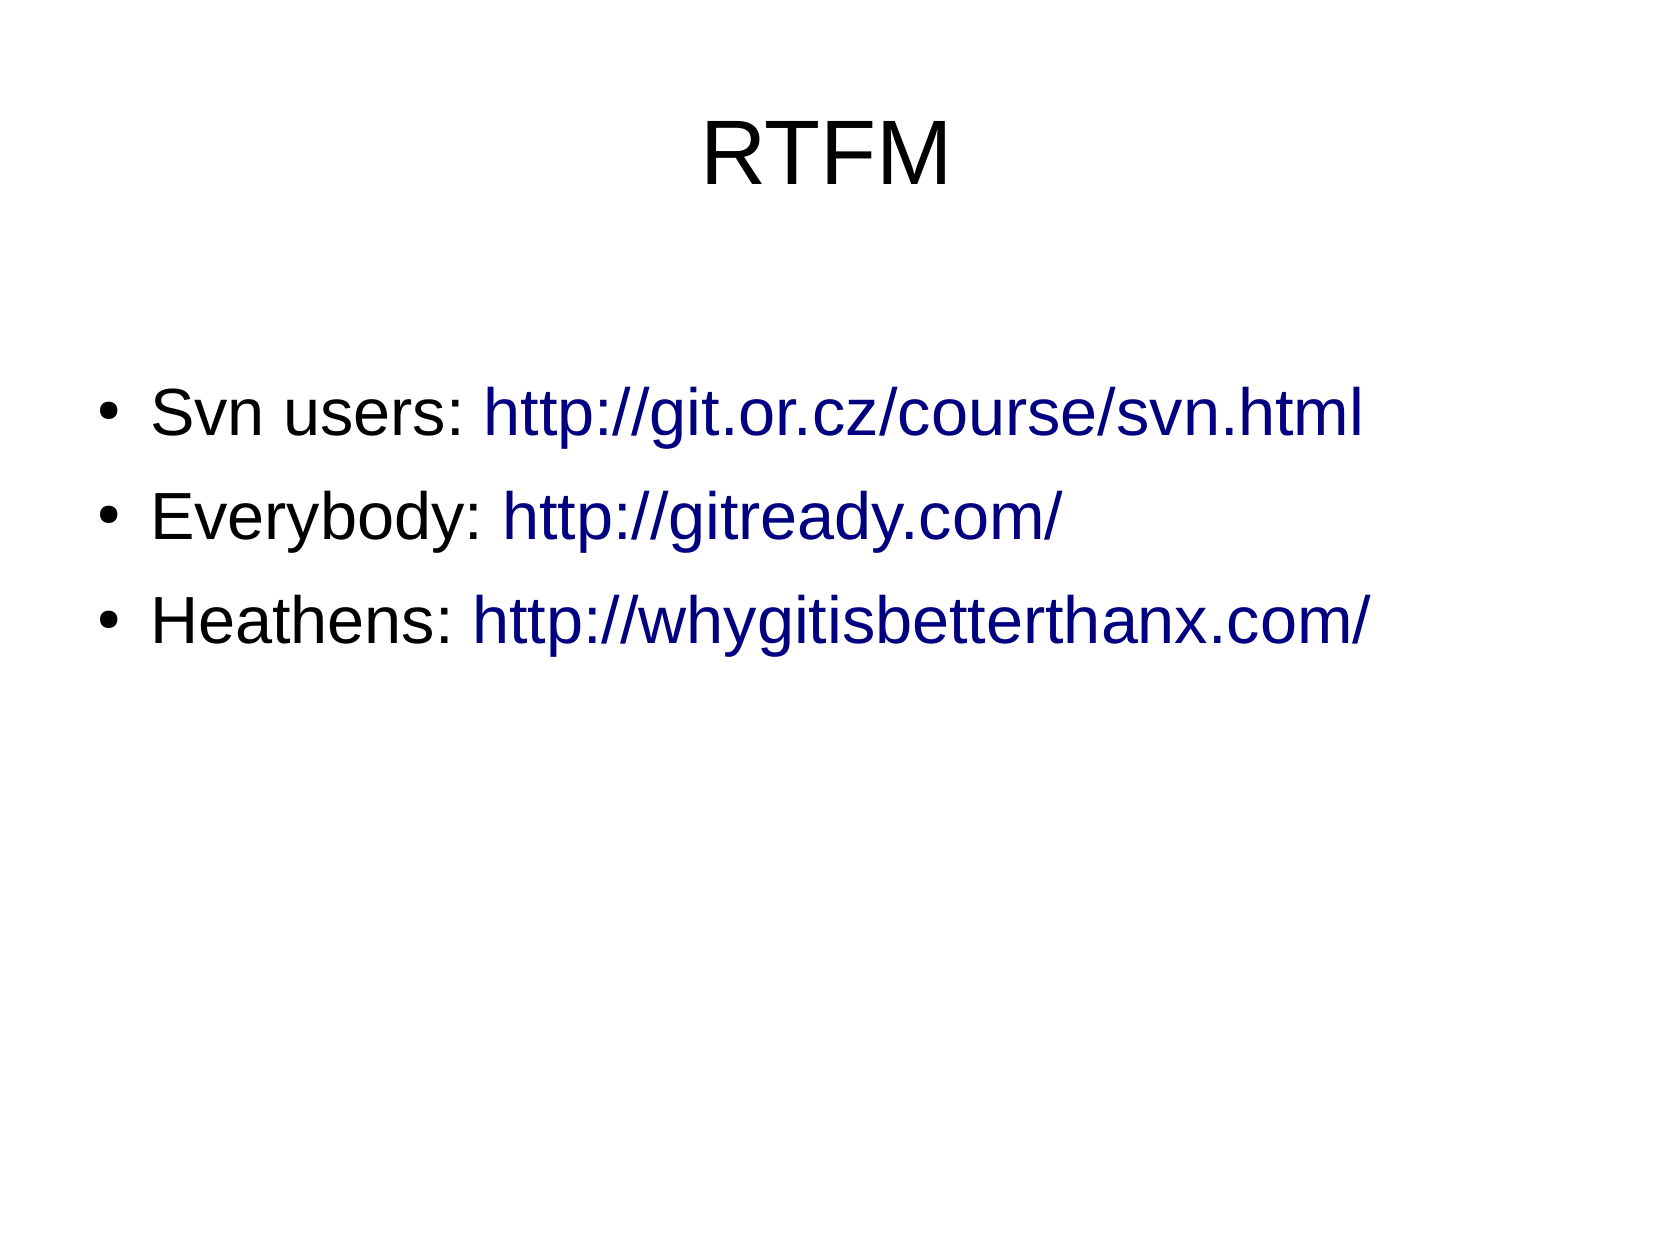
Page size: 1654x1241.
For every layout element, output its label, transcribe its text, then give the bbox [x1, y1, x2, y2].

list Svn users: http://git.or.cz/course/svn.html Everybody: http://gitready.com/ Heathens: http://whygitisbetterthanx.com/ [79, 375, 1576, 1201]
title RTFM [82, 49, 1571, 257]
